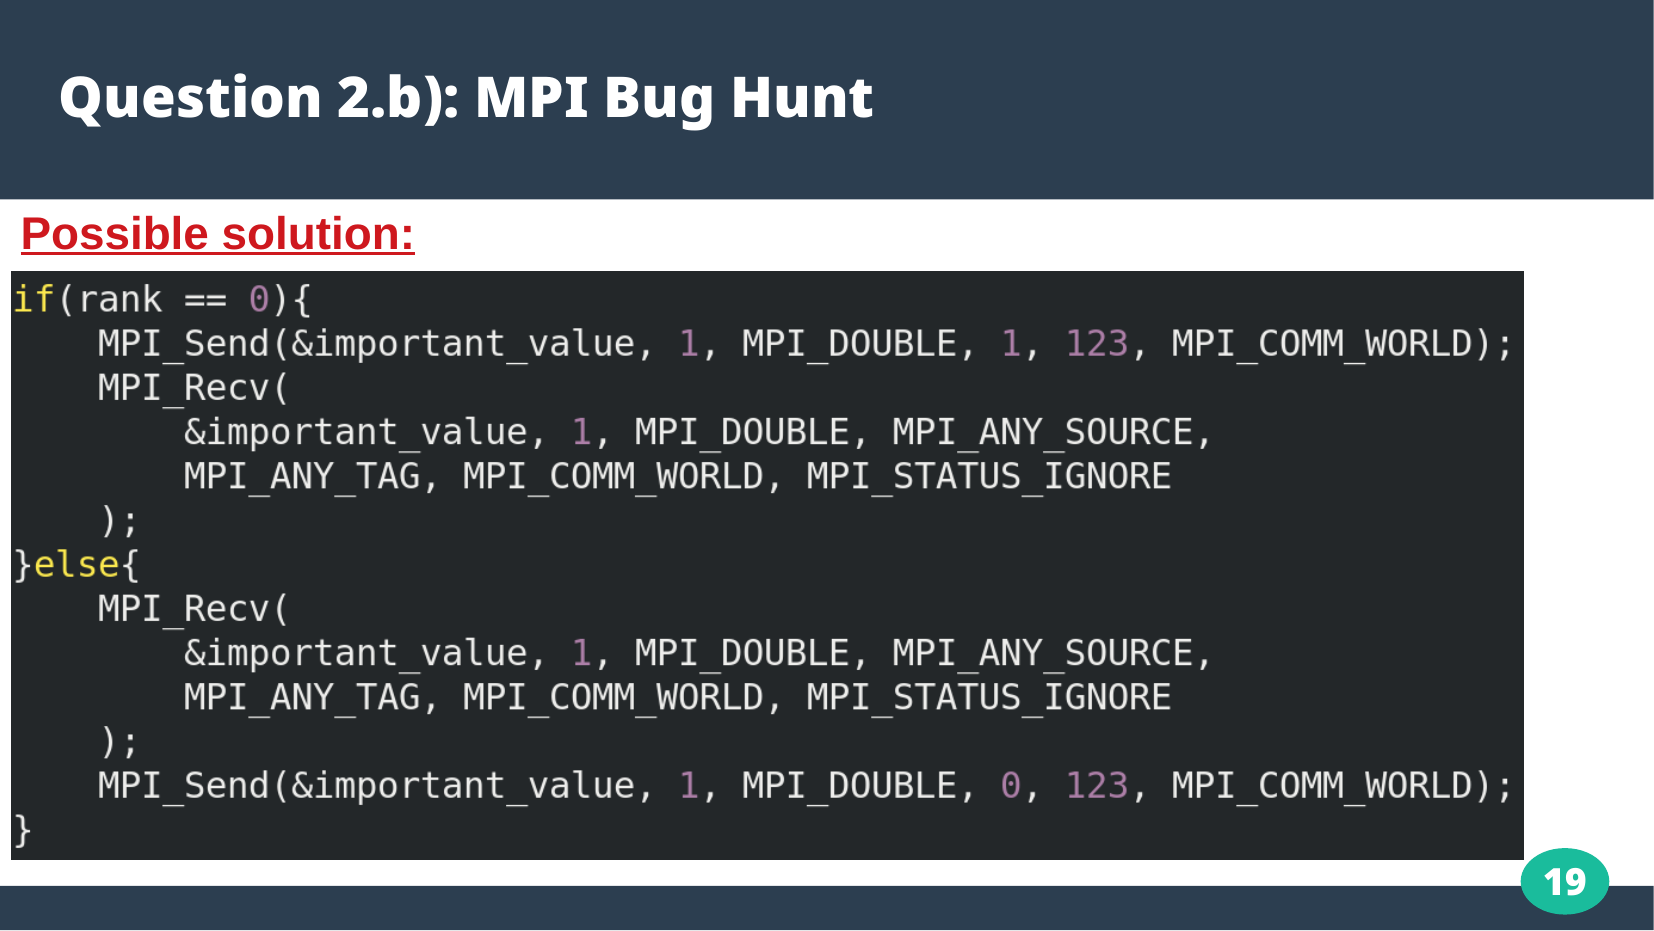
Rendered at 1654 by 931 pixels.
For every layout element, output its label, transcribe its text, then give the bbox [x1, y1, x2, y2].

text_box Possible solution: [5, 200, 709, 267]
picture [11, 271, 1524, 860]
title Question 2.b): MPI Bug Hunt [59, 37, 1595, 155]
